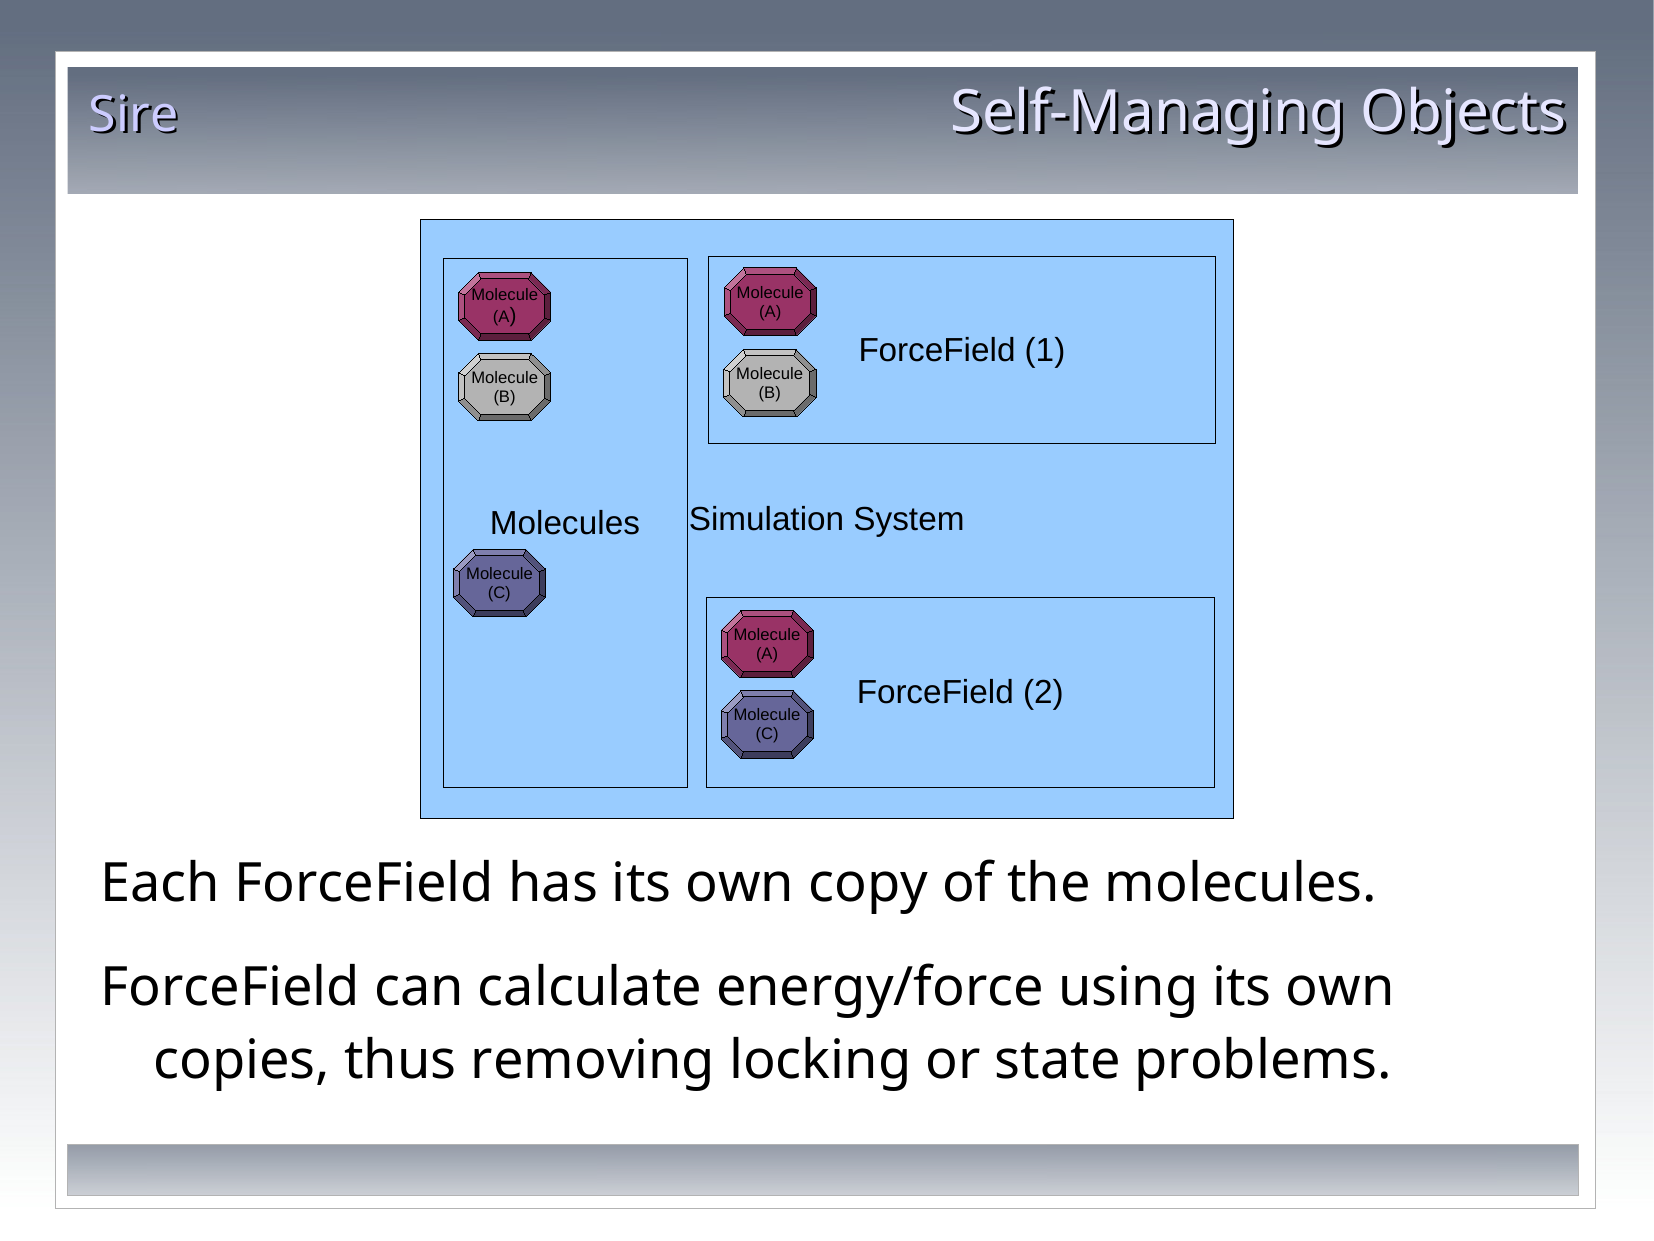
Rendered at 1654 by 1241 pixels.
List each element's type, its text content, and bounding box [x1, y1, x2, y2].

text_box Molecule (C) [460, 556, 539, 610]
text_box Simulation System [420, 219, 1234, 819]
list Each ForceField has its own copy of the molecules. ForceField can calculate energy/force using its own copies, thus removing locking or state problems. [82, 843, 1571, 1109]
text_box Molecule (A) [731, 275, 810, 329]
text_box ForceField (1) [708, 256, 1216, 444]
title Self-Managing Objects [567, 68, 1567, 196]
text_box Molecule (A) [465, 279, 544, 333]
text_box Molecules [443, 258, 688, 788]
text_box Molecule (C) [728, 697, 807, 751]
text_box Molecule (B) [730, 356, 809, 410]
text_box Molecule (A) [728, 617, 807, 671]
text_box ForceField (2) [706, 597, 1215, 788]
text_box Molecule (B) [465, 360, 544, 414]
picture [0, 0, 1654, 1241]
